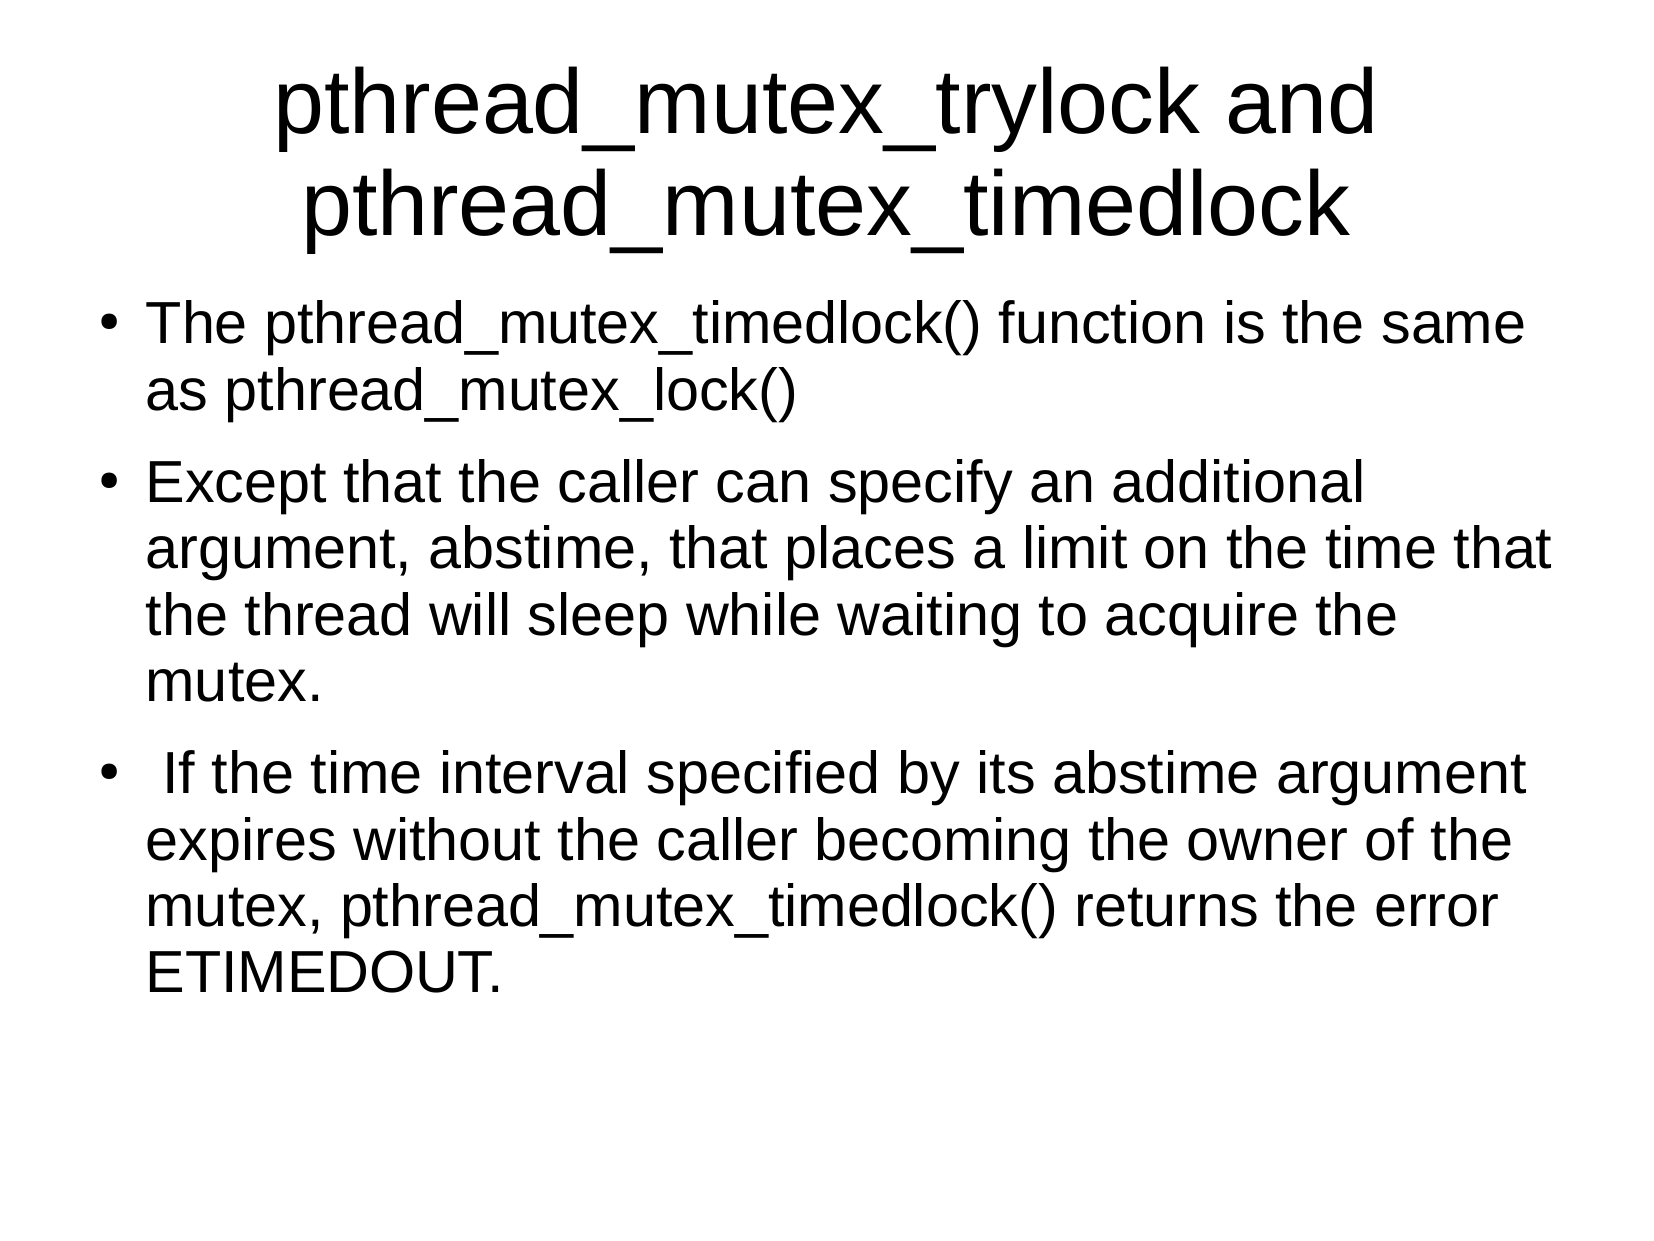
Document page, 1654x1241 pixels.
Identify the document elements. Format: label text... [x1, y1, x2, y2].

list The pthread_mutex_timedlock() function is the same as pthread_mutex_lock() Except that the caller can specify an additional argument, abstime, that places a limit on the time that the thread will sleep while waiting to acquire the mutex. If the time interval specified by its abstime argument expires without the caller becoming the owner of the mutex, pthread_mutex_timedlock() returns the error ETIMEDOUT. [82, 290, 1571, 1010]
title pthread_mutex_trylock and pthread_mutex_timedlock [82, 49, 1571, 257]
